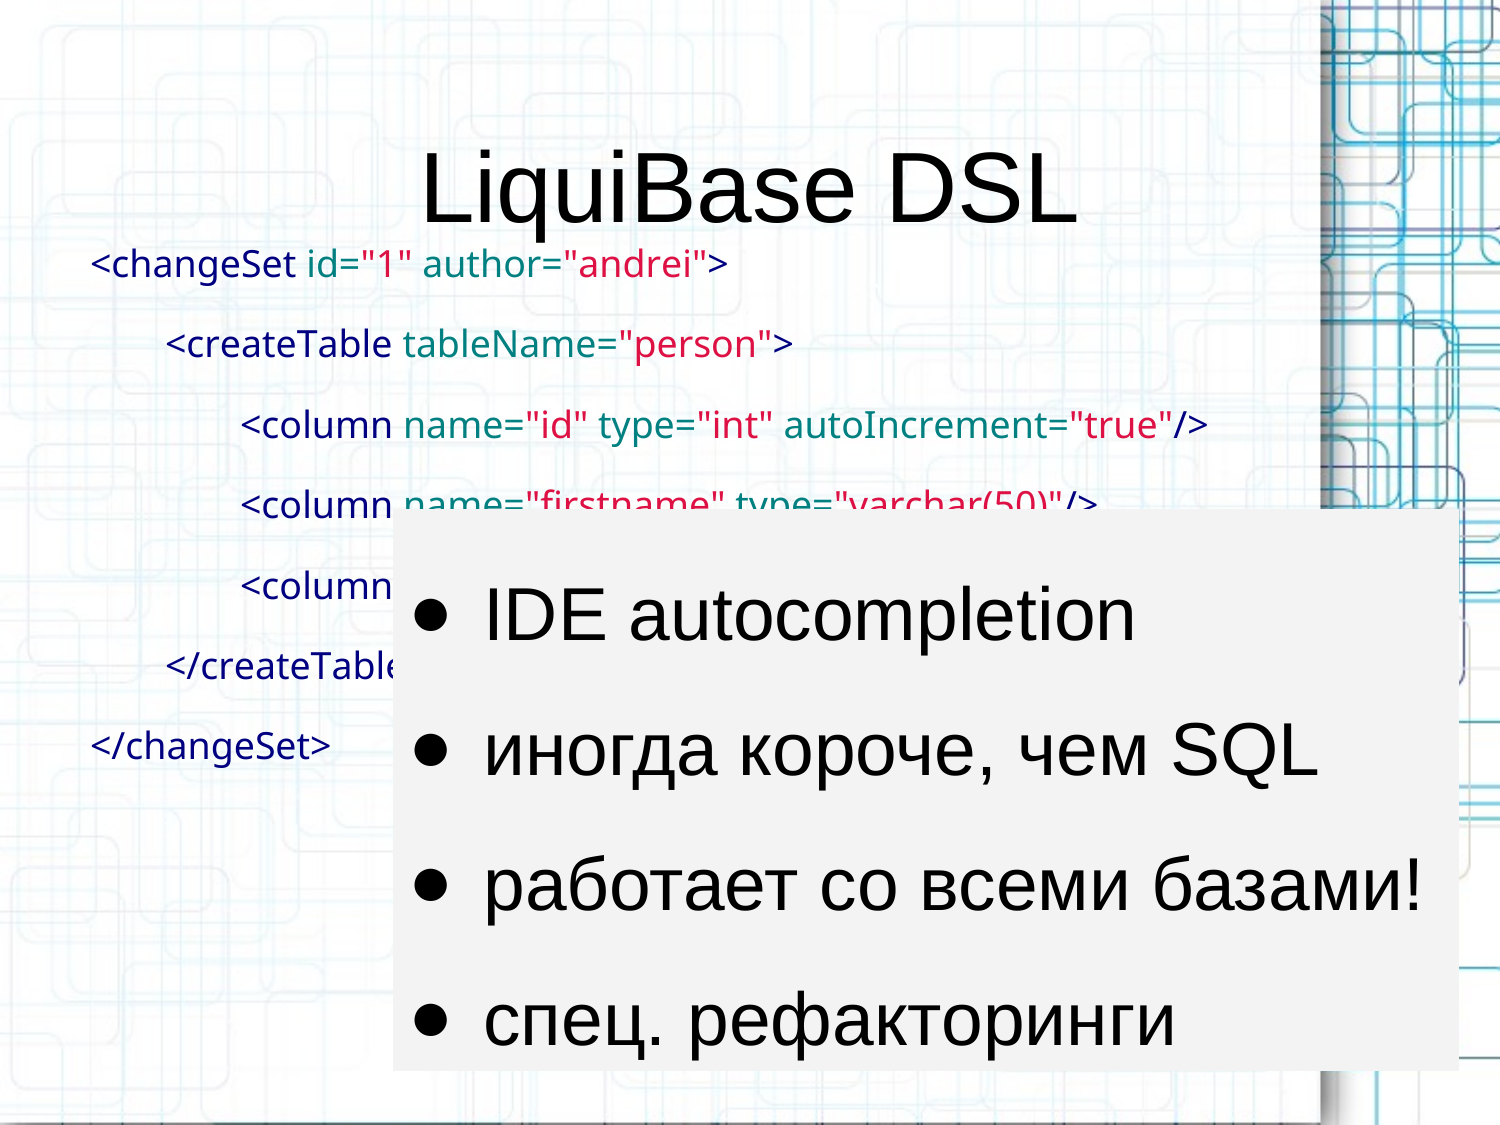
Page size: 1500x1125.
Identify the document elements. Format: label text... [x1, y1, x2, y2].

title LiquiBase DSL [75, 70, 1425, 258]
list <changeSet id="1" author="andrei"> <createTable tableName="person"> <column name="id" type="int" autoIncrement="true"/> <column name="firstname" type="varchar(50)"/> <column name="lastname" type="varchar(50)"/> </createTable> </changeSet> [75, 224, 1459, 1010]
text_box IDE autocompletion иногда короче, чем SQL работает со всеми базами! спец. рефакторинги [393, 509, 1459, 1071]
picture [0, 0, 1500, 1125]
